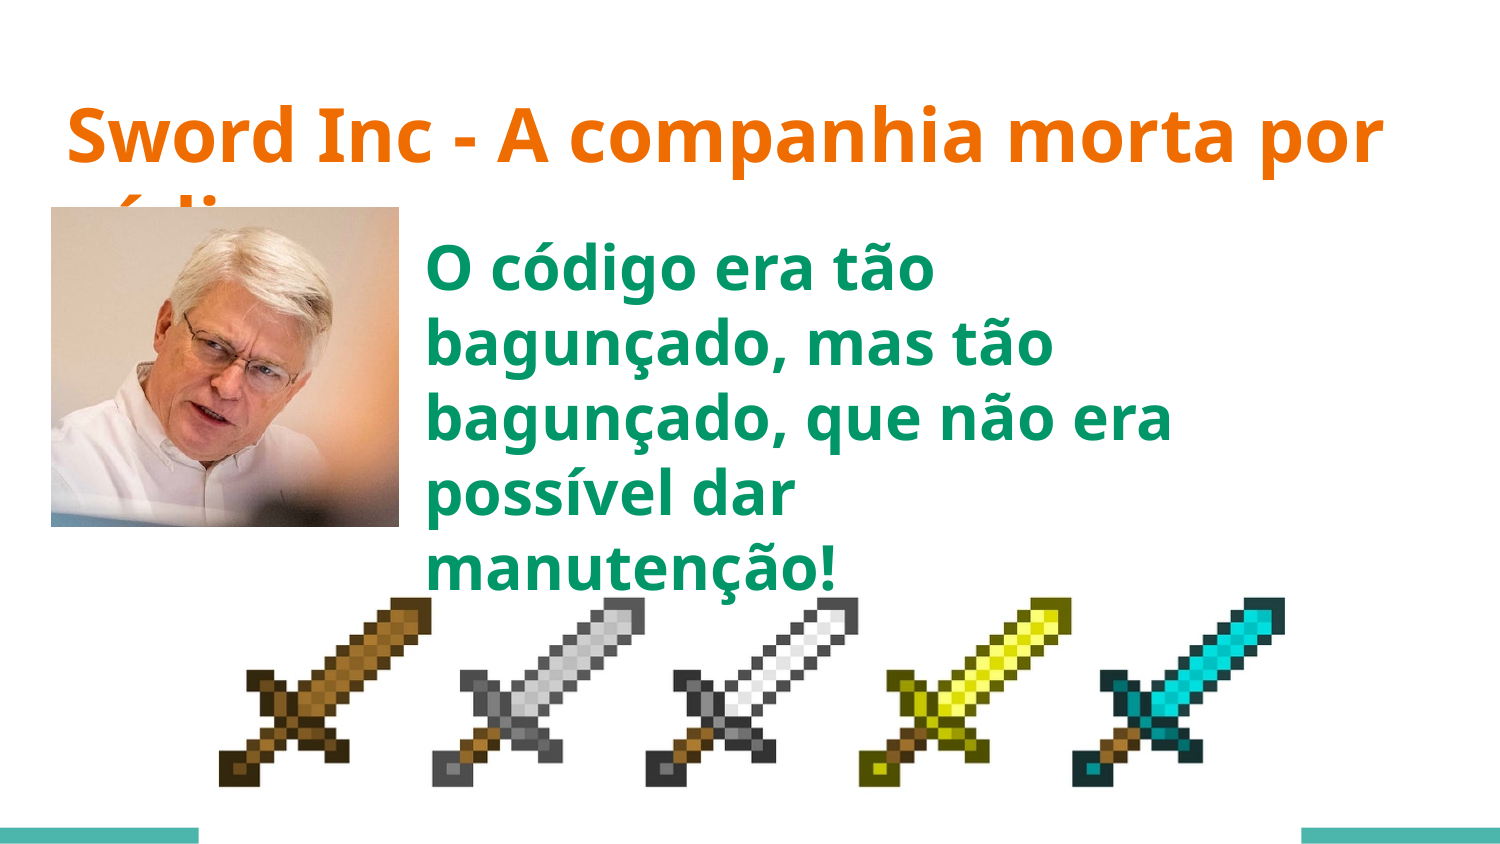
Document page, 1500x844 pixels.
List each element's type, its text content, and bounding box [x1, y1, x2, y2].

picture [755, 574, 767, 584]
title Sword Inc - A companhia morta por código [51, 72, 1449, 189]
picture [198, 573, 1302, 844]
text_box O código era tão bagunçado, mas tão bagunçado, que não era possível dar manutenção! [409, 213, 1239, 527]
picture [51, 207, 399, 527]
picture [497, 574, 509, 584]
picture [578, 573, 591, 583]
picture [792, 573, 806, 583]
